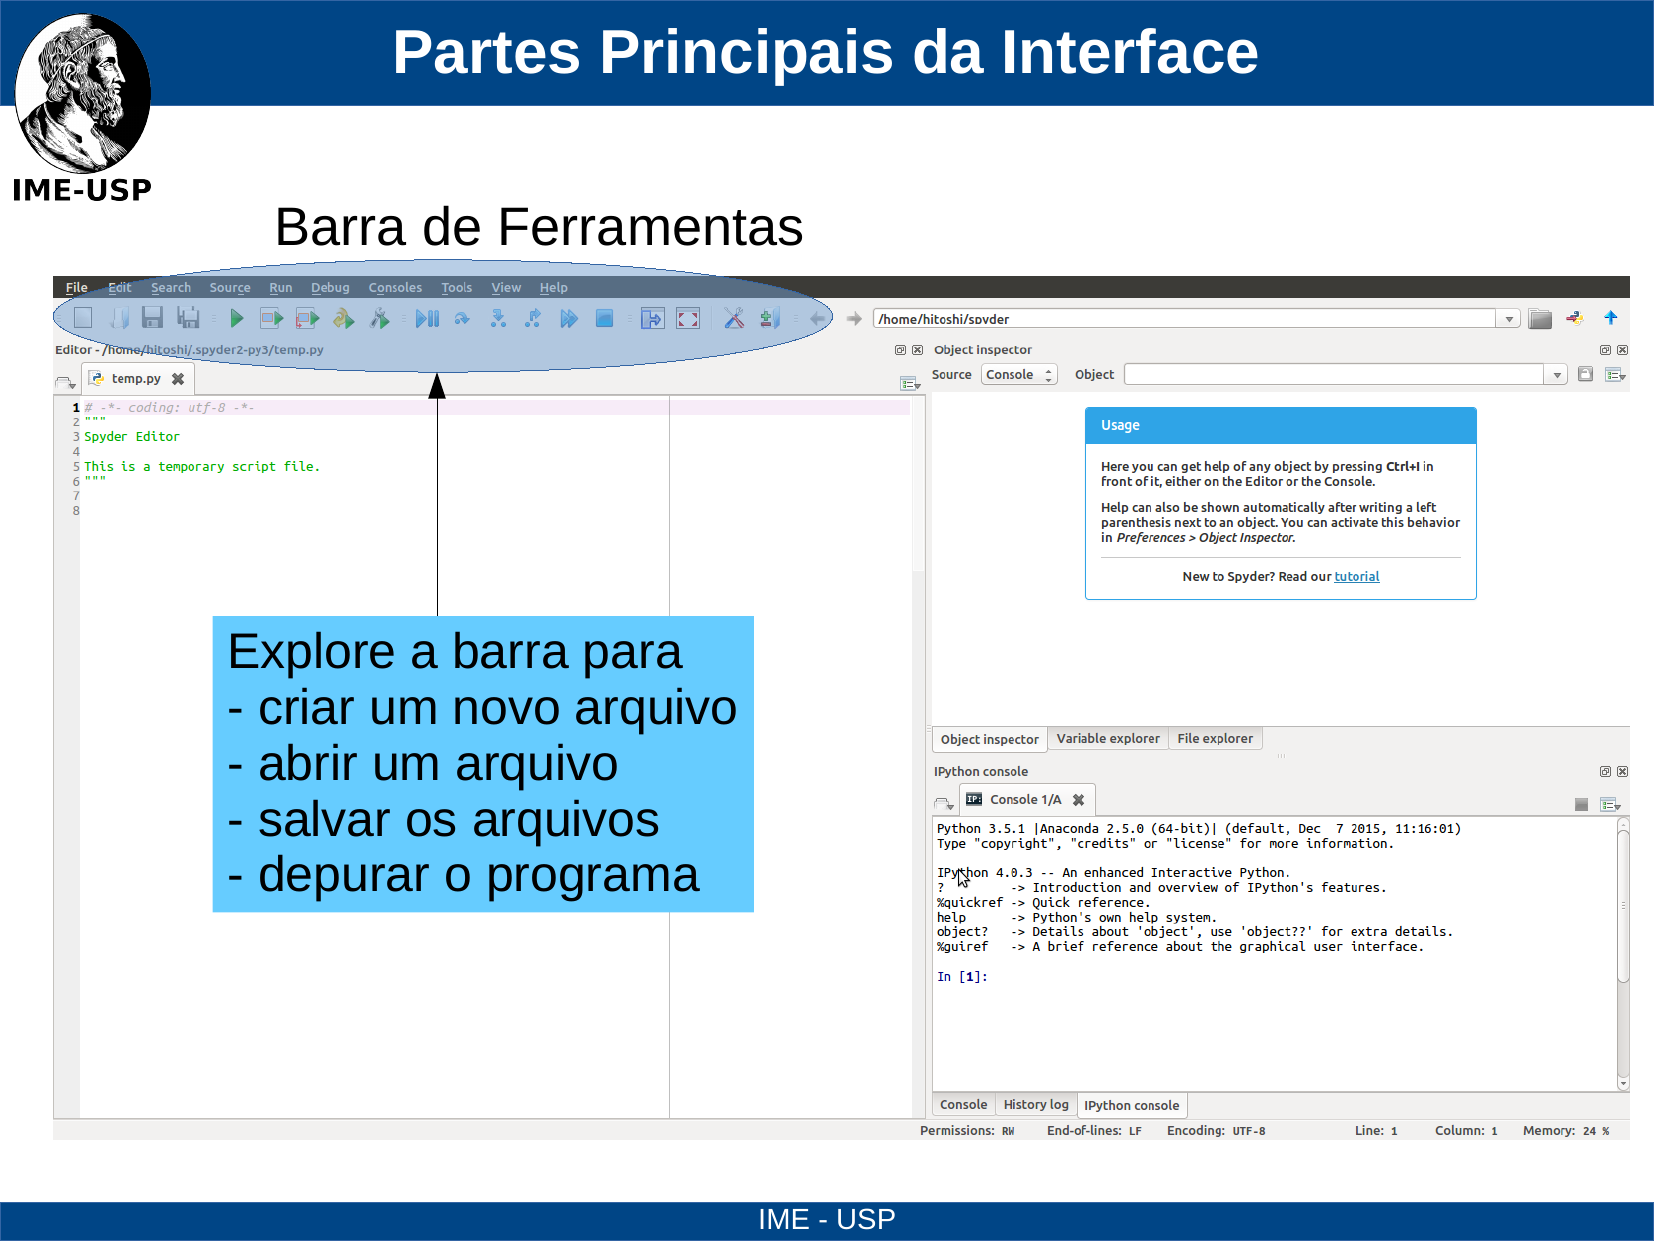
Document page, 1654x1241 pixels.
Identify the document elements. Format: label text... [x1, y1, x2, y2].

text_box Explore a barra para - criar um novo arquivo - abrir um arquivo - salvar os arquivos - depurar o programa [212, 616, 754, 913]
picture [53, 276, 1630, 1140]
text_box Barra de Ferramentas [259, 188, 821, 265]
title Partes Principais da Interface [0, 0, 1654, 106]
picture [14, 106, 151, 201]
text_box [53, 265, 833, 373]
picture [53, 276, 162, 312]
